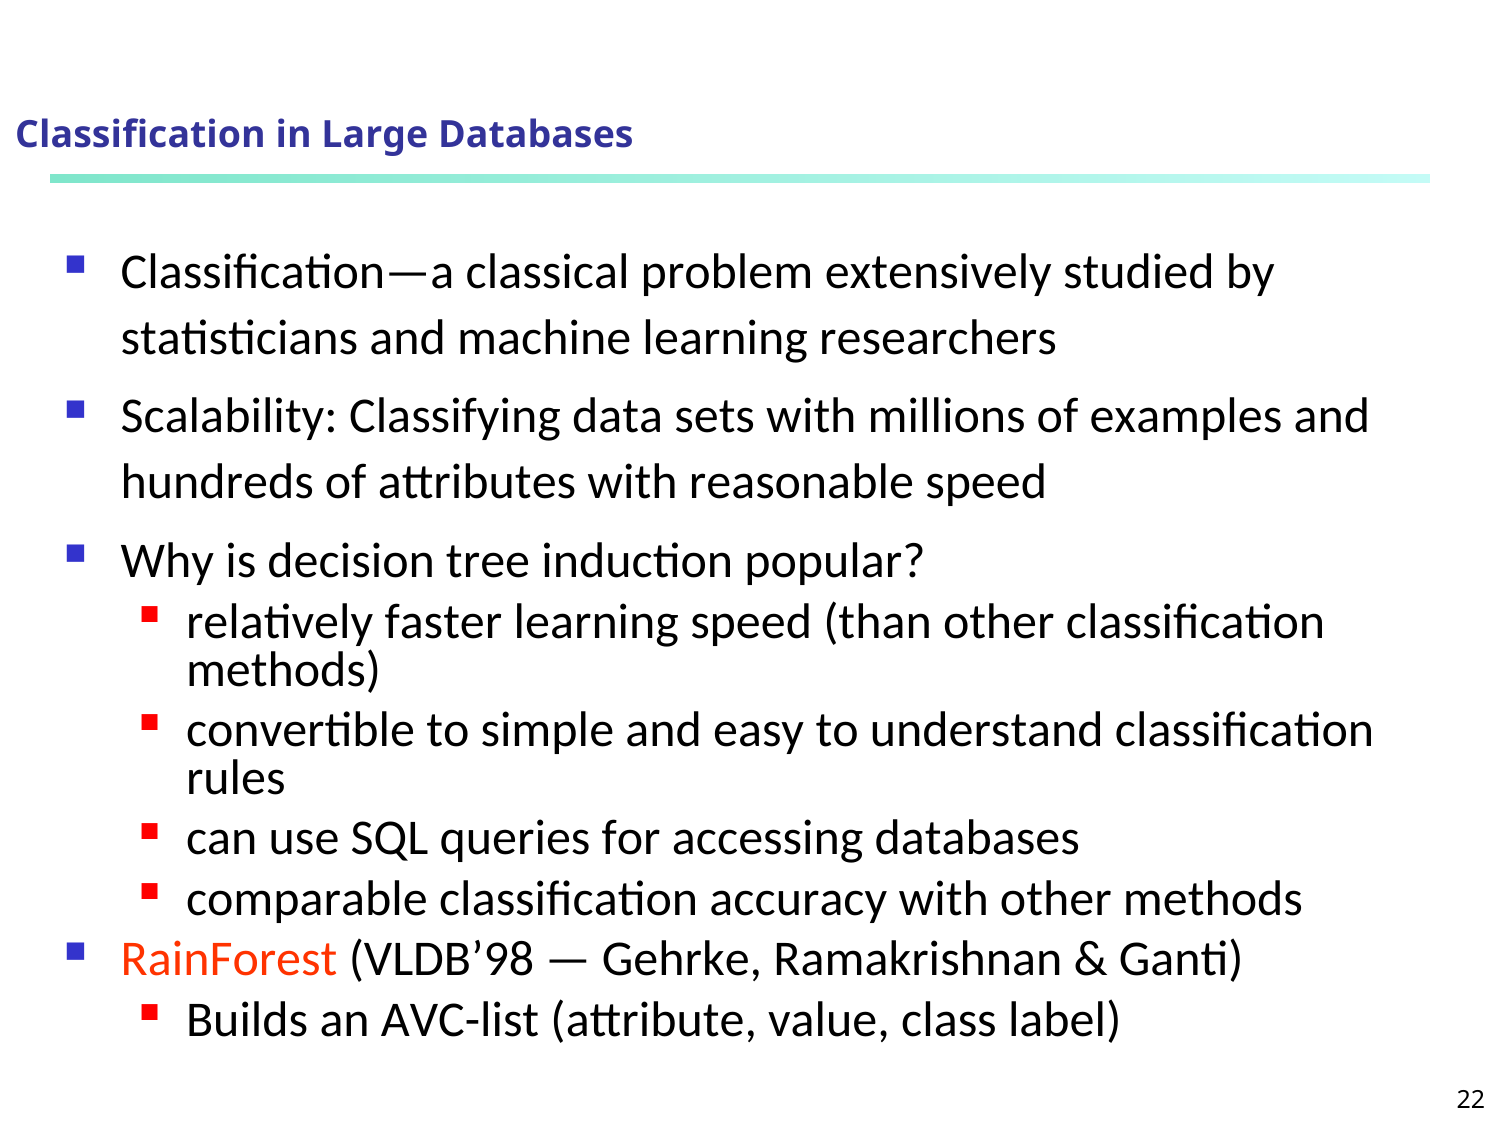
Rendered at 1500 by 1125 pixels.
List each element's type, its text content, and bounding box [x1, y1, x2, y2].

text_box <number> [1187, 1062, 1500, 1125]
list Classification—a classical problem extensively studied by statisticians and machine learning researchers Scalability: Classifying data sets with millions of examples and hundreds of attributes with reasonable speed Why is decision tree induction popular? relatively faster learning speed (than other classification methods) convertible to simple and easy to understand classification rules can use SQL queries for accessing databases comparable classification accuracy with other methods RainForest (VLDB’98 — Gehrke, Ramakrishnan & Ganti) Builds an AVC-list (attribute, value, class label) [49, 224, 1450, 1071]
title Classification in Large Databases [0, 62, 1466, 163]
